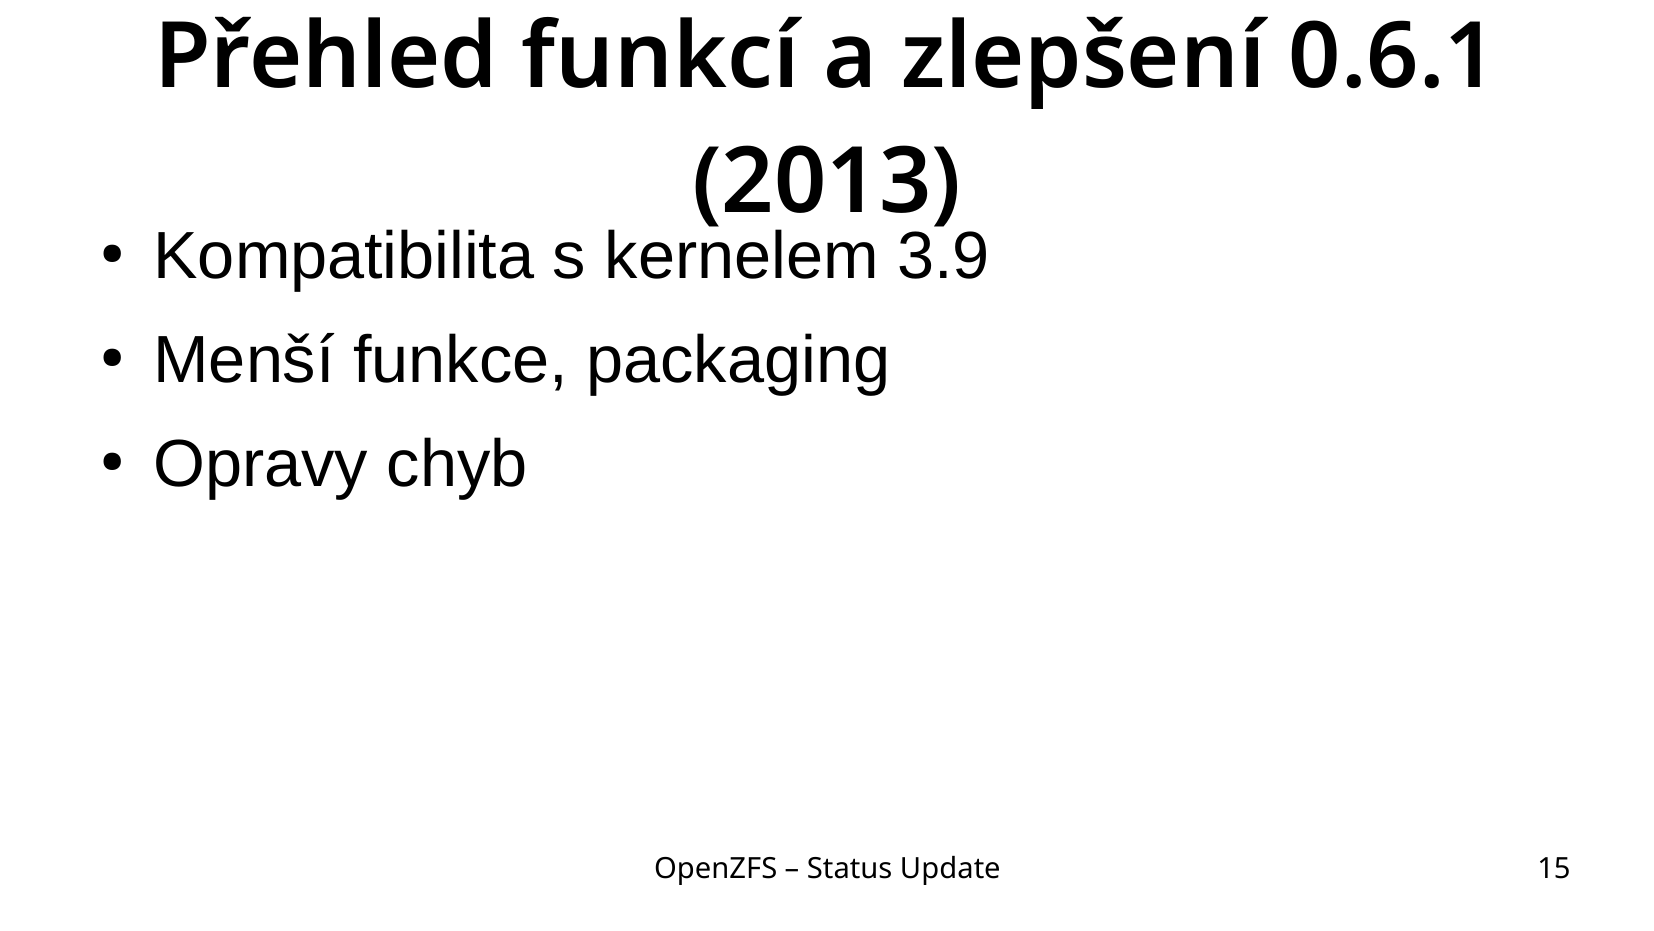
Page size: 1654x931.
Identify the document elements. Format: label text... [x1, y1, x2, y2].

list Kompatibilita s kernelem 3.9 Menší funkce, packaging Opravy chyb [82, 217, 1571, 826]
title Přehled funkcí a zlepšení 0.6.1 (2013) [82, 37, 1571, 193]
